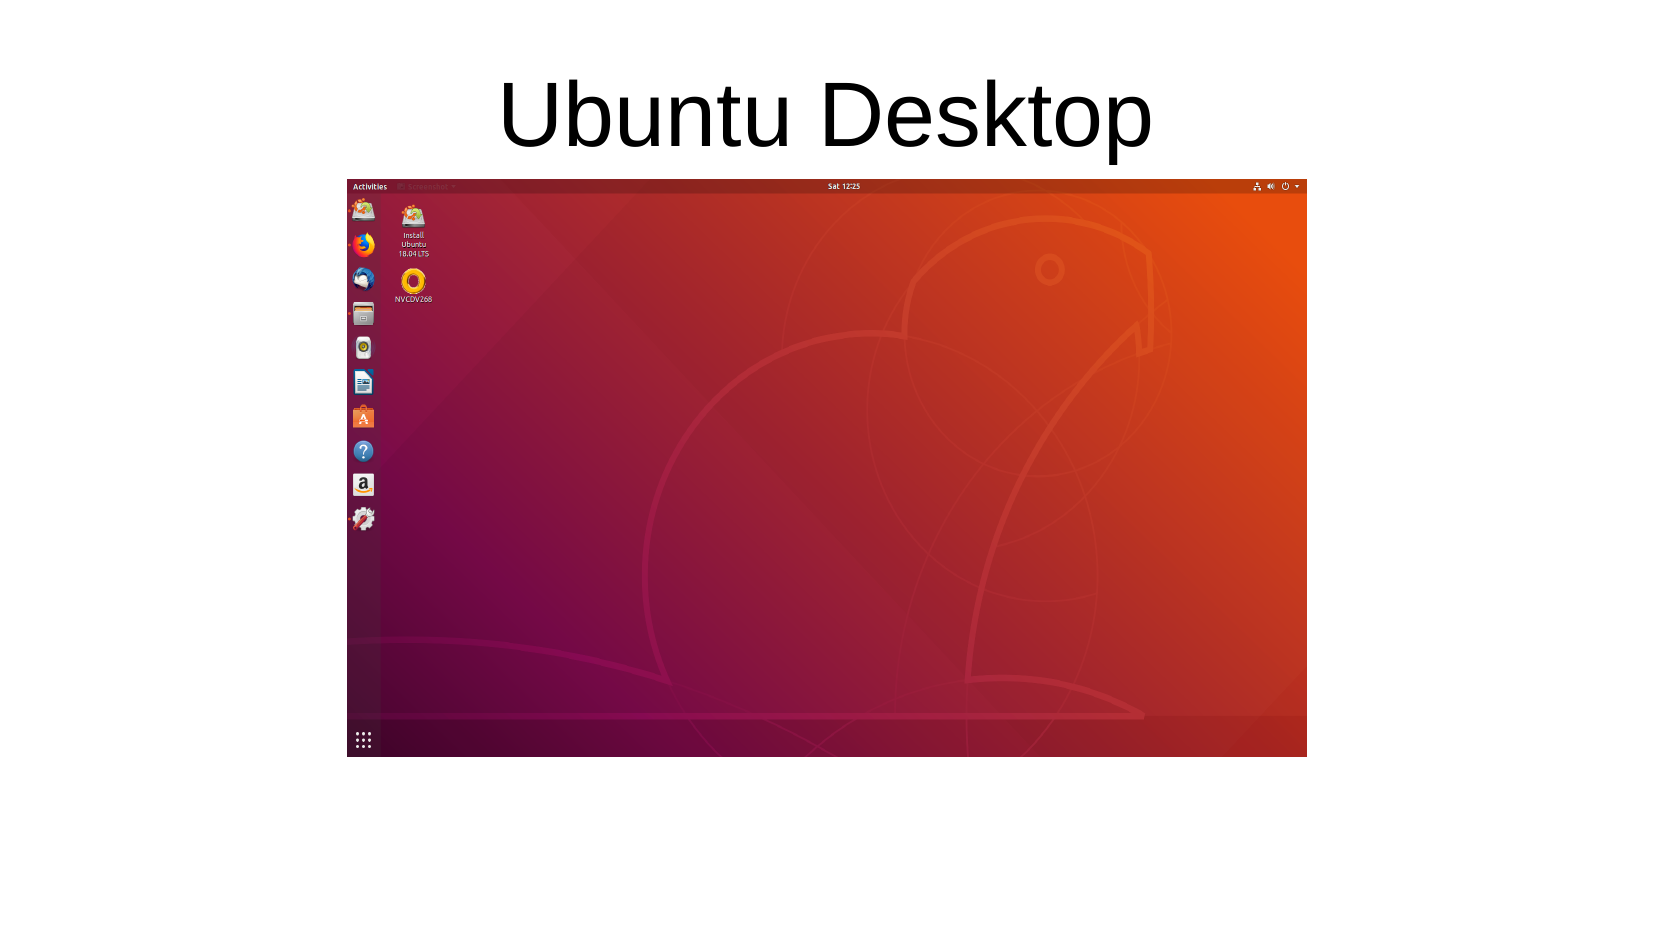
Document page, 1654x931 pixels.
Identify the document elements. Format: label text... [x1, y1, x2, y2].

title Ubuntu Desktop [82, 37, 1571, 193]
picture [347, 179, 1307, 758]
